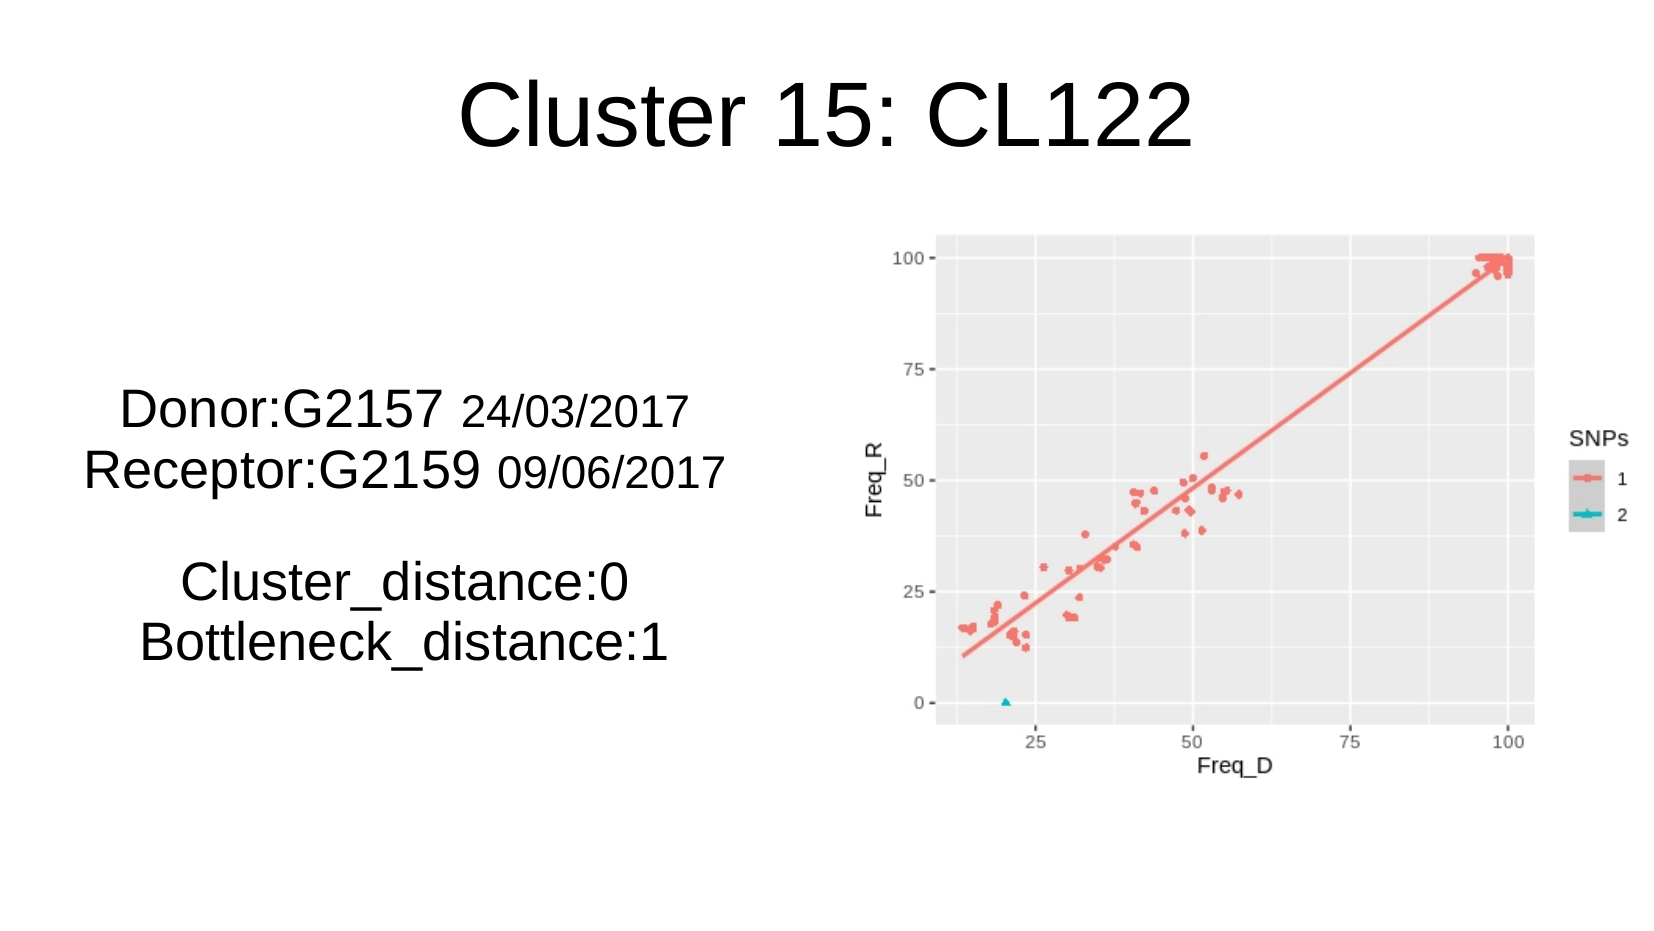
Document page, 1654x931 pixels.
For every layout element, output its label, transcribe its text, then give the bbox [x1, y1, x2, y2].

picture [855, 224, 1652, 789]
text_box Donor:G2157 24/03/2017 Receptor:G2159 09/06/2017 Cluster_distance:0 Bottleneck_distance:1 [30, 255, 781, 796]
title Cluster 15: CL122 [82, 37, 1571, 193]
